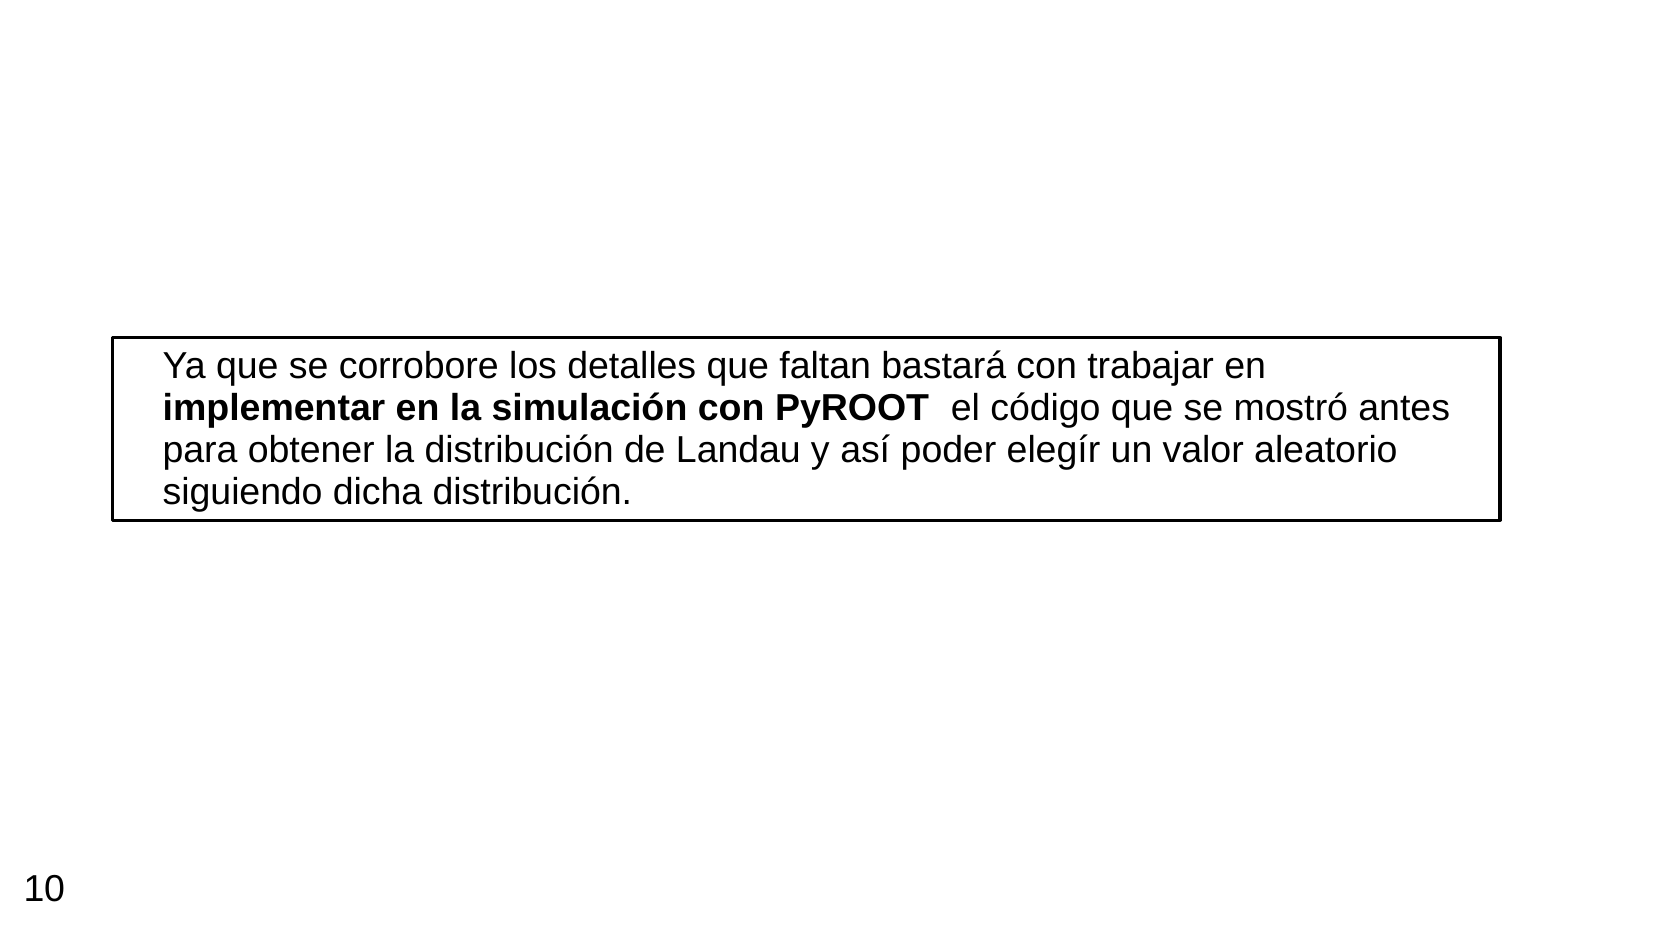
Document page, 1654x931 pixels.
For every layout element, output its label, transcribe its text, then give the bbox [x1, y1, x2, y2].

text_box <number> [8, 860, 638, 931]
text_box Ya que se corrobore los detalles que faltan bastará con trabajar en implementar en la simulación con PyROOT el código que se mostró antes para obtener la distribución de Landau y así poder elegír un valor aleatorio siguiendo dicha distribución. [112, 337, 1501, 521]
